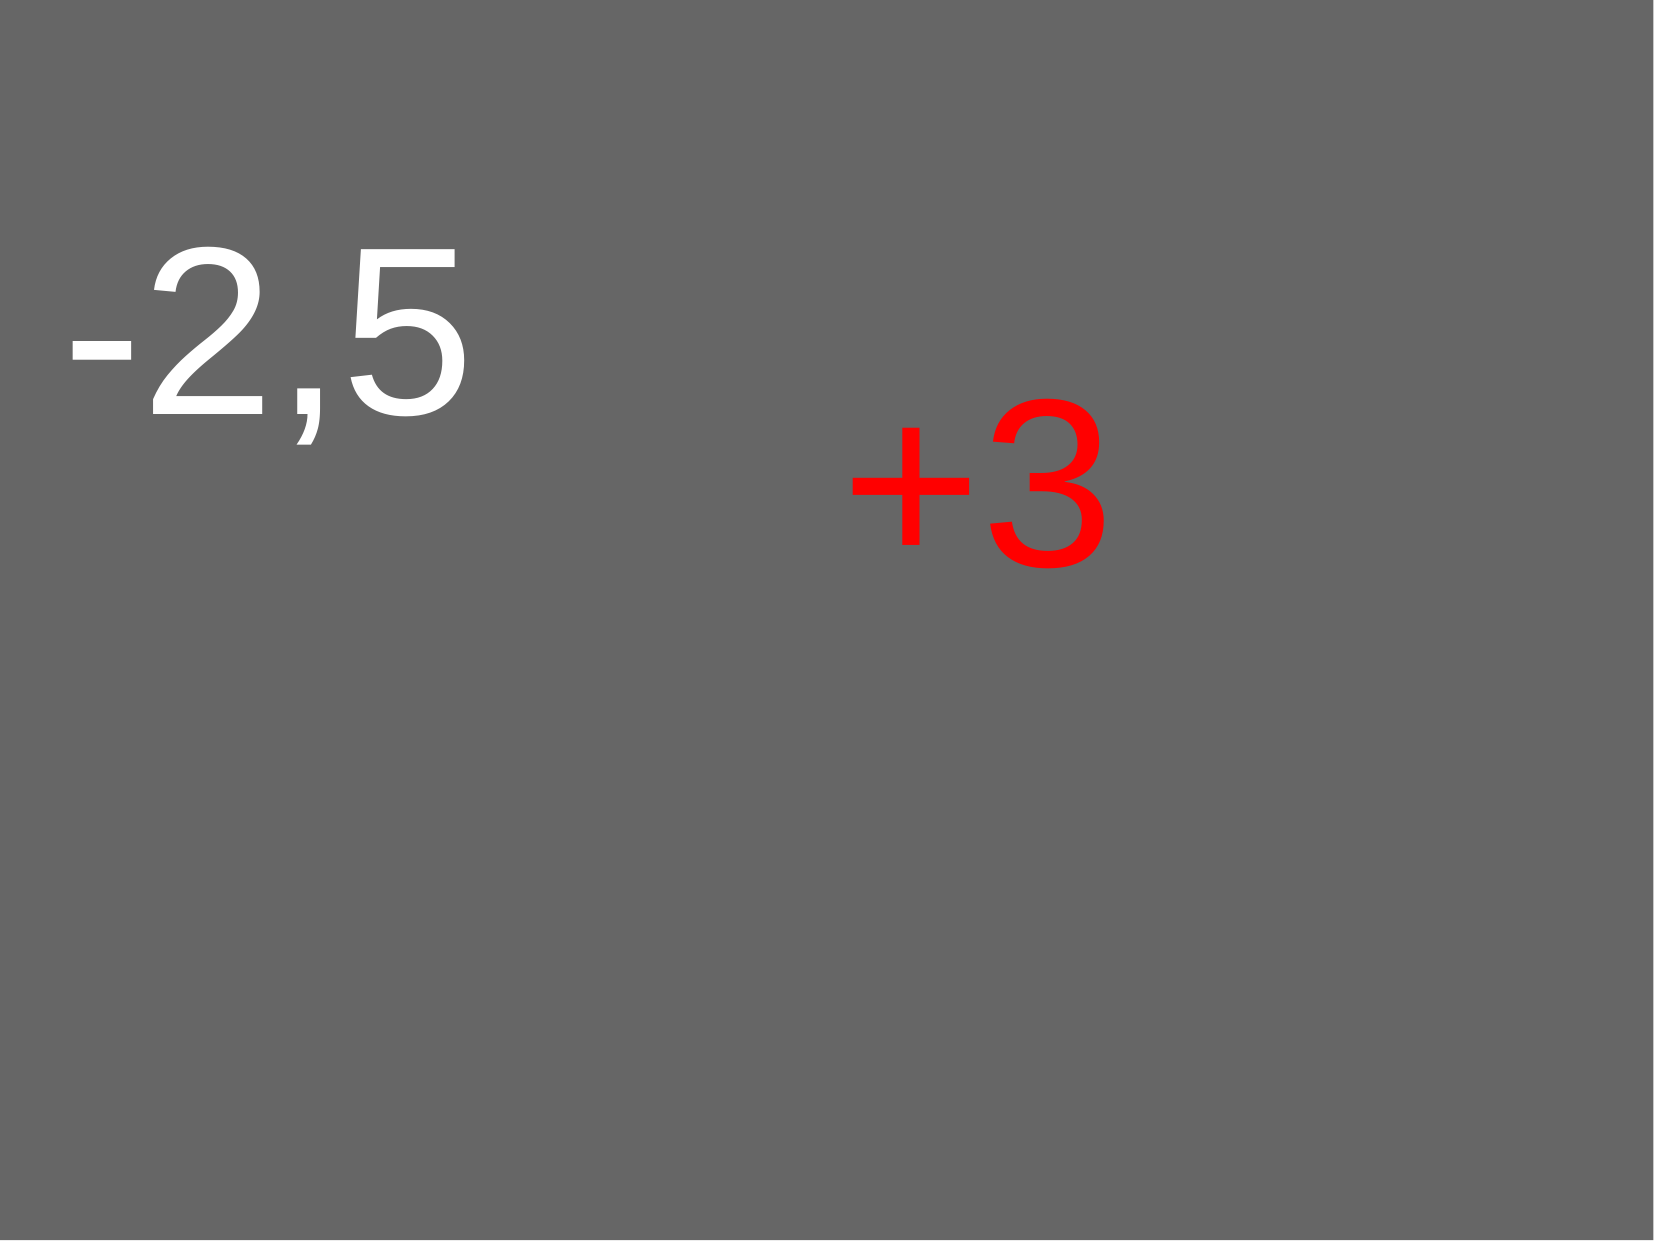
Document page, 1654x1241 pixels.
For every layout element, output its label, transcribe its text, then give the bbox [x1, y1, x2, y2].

text_box +3 [826, 342, 1418, 625]
text_box [0, 0, 1654, 1241]
text_box -2,5 [47, 190, 674, 473]
